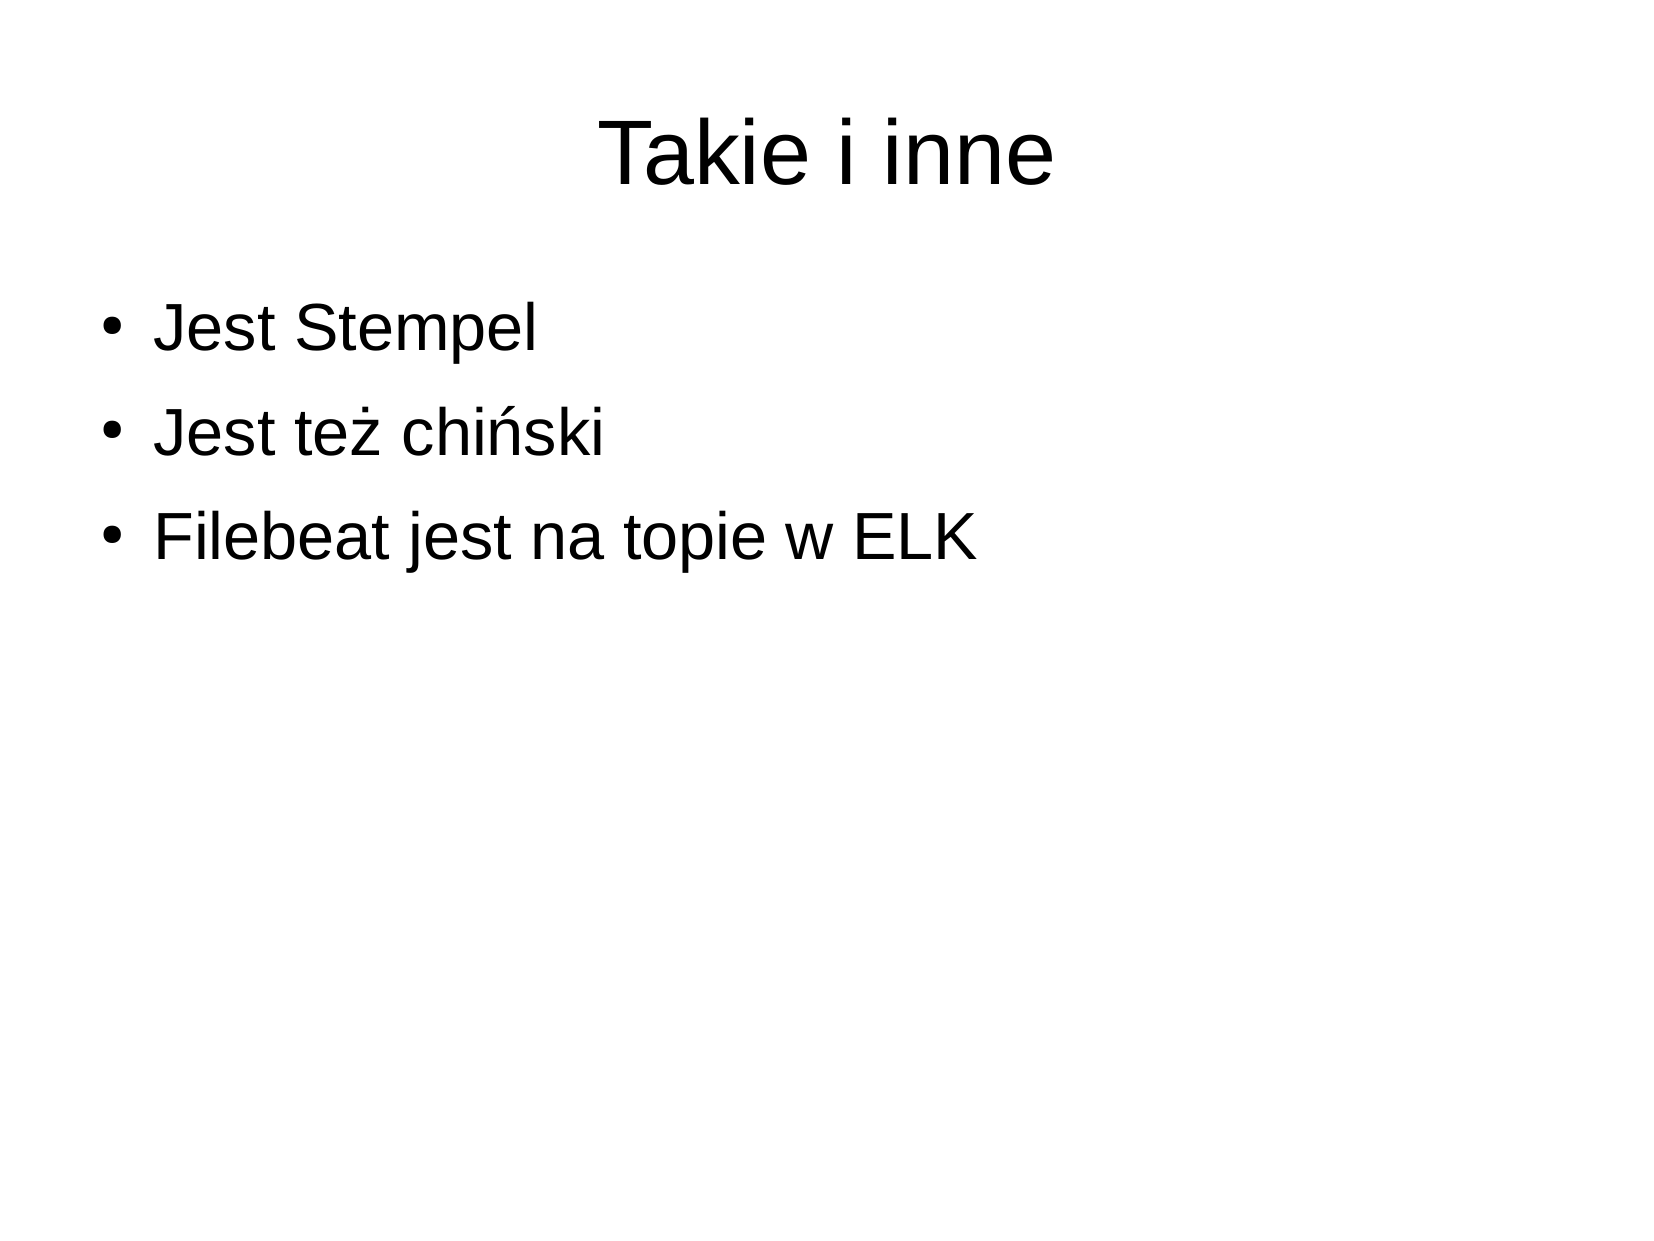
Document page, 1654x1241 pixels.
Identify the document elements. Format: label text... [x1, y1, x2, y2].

title Takie i inne [82, 49, 1571, 257]
list Jest Stempel Jest też chiński Filebeat jest na topie w ELK [82, 290, 1571, 1010]
